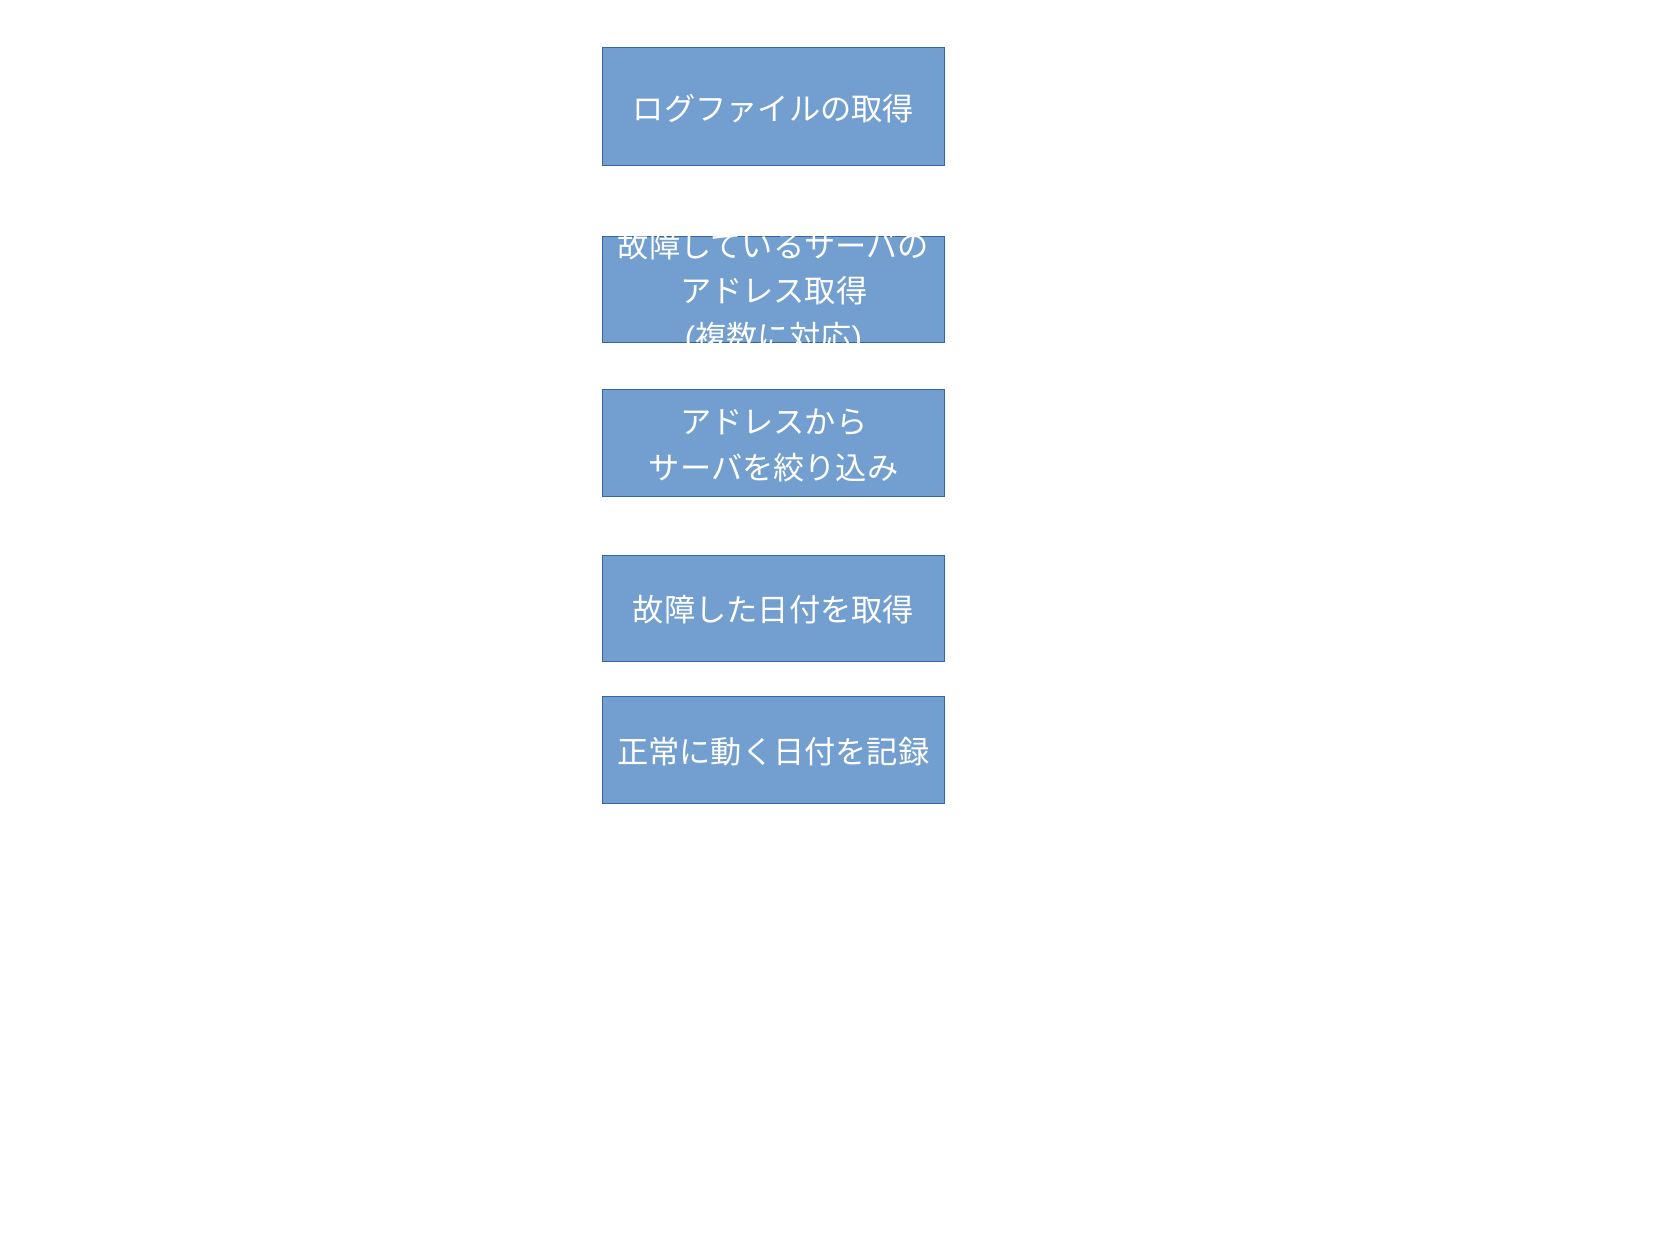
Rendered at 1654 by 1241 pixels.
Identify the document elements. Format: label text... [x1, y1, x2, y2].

text_box アドレスから サーバを絞り込み [602, 389, 945, 497]
text_box 故障した日付を取得 [602, 555, 945, 662]
text_box 故障しているサーバの アドレス取得 (複数に対応) [602, 236, 945, 343]
text_box ログファイルの取得 [602, 47, 945, 166]
text_box 正常に動く日付を記録 [602, 696, 945, 804]
